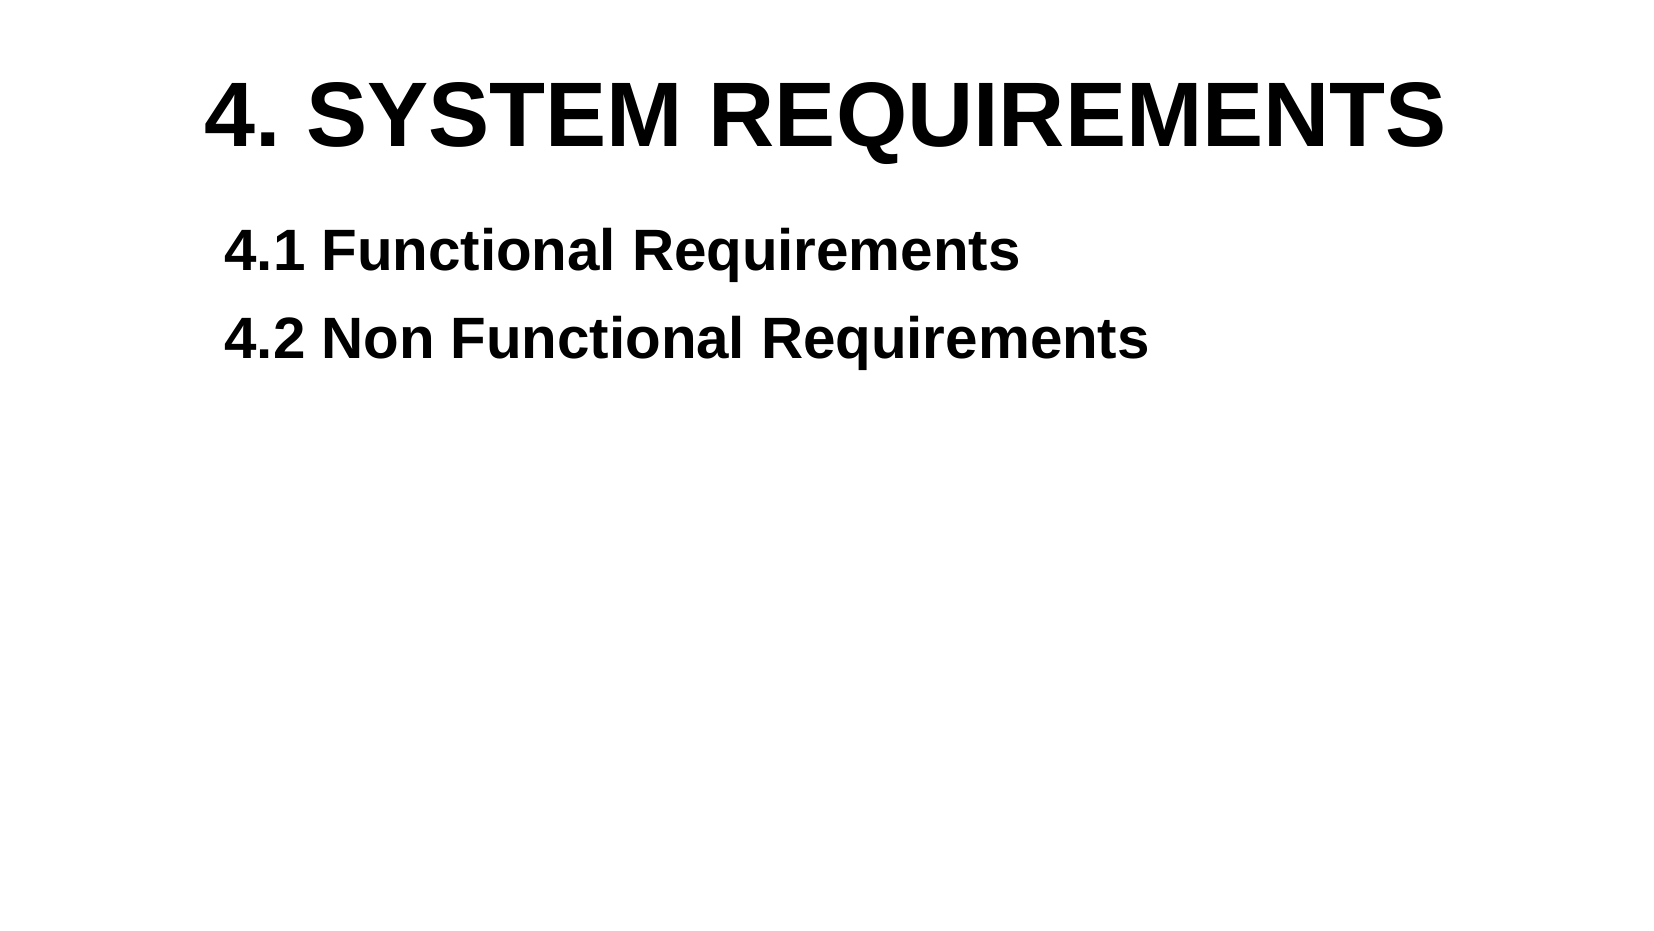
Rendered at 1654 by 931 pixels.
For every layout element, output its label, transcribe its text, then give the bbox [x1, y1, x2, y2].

list 4.1 Functional Requirements 4.2 Non Functional Requirements [82, 217, 1571, 758]
title 4. SYSTEM REQUIREMENTS [82, 37, 1571, 193]
